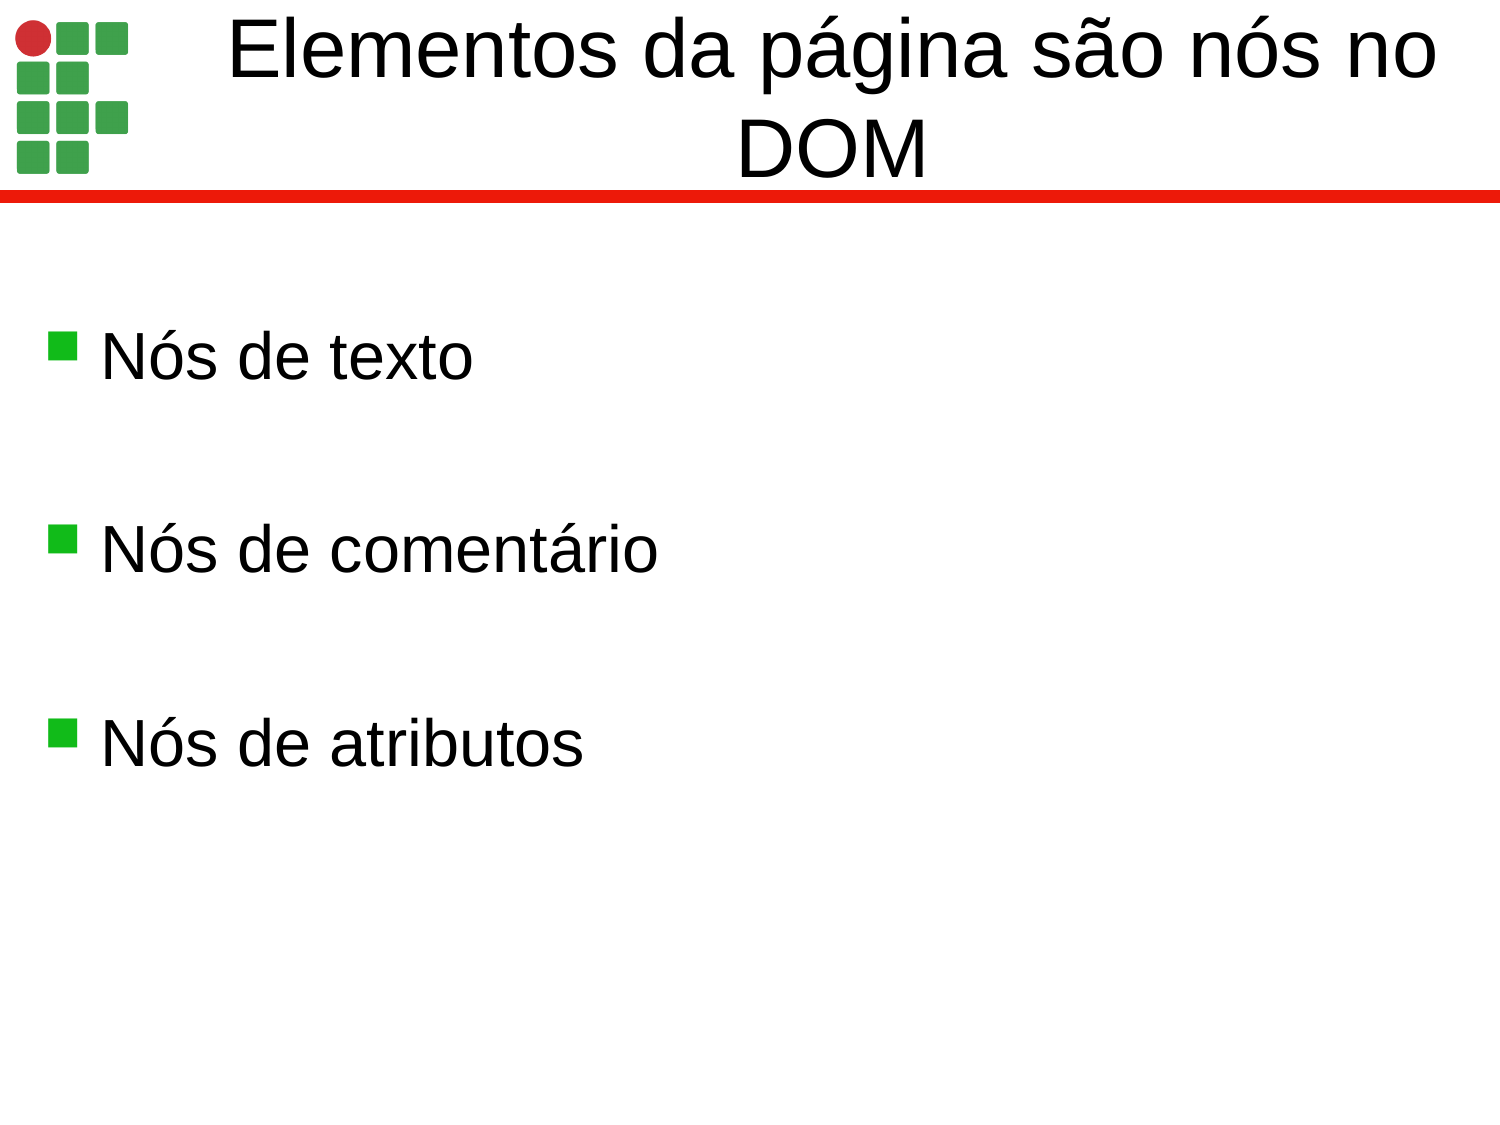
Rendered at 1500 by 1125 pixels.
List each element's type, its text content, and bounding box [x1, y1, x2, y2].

picture [14, 16, 130, 178]
title Elementos da página são nós no DOM [165, 0, 1500, 202]
list Nós de texto Nós de comentário Nós de atributos [29, 207, 1471, 1087]
